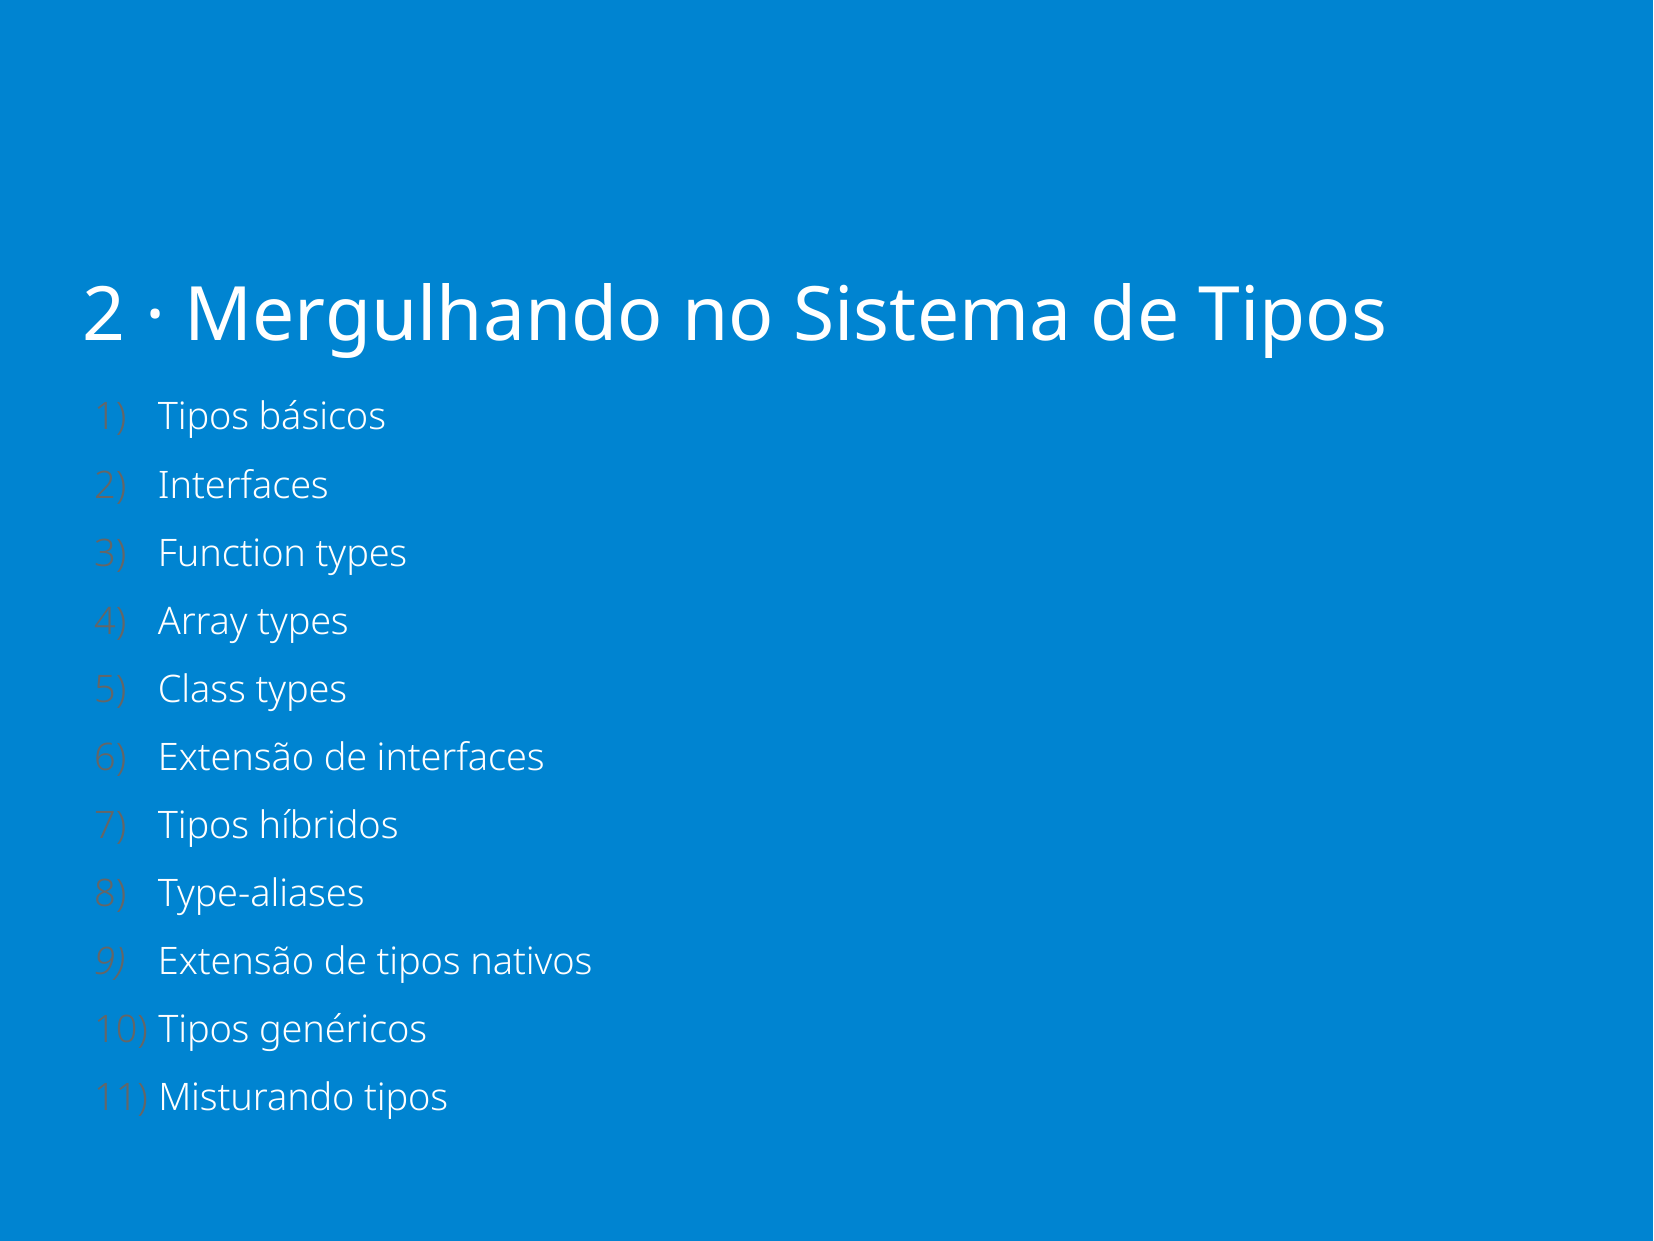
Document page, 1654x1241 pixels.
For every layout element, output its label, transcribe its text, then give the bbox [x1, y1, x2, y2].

list Tipos básicos Interfaces Function types Array types Class types Extensão de interfaces Tipos híbridos Type-aliases Extensão de tipos nativos Tipos genéricos Misturando tipos [82, 389, 1571, 1123]
title 2 · Mergulhando no Sistema de Tipos [82, 248, 1571, 375]
